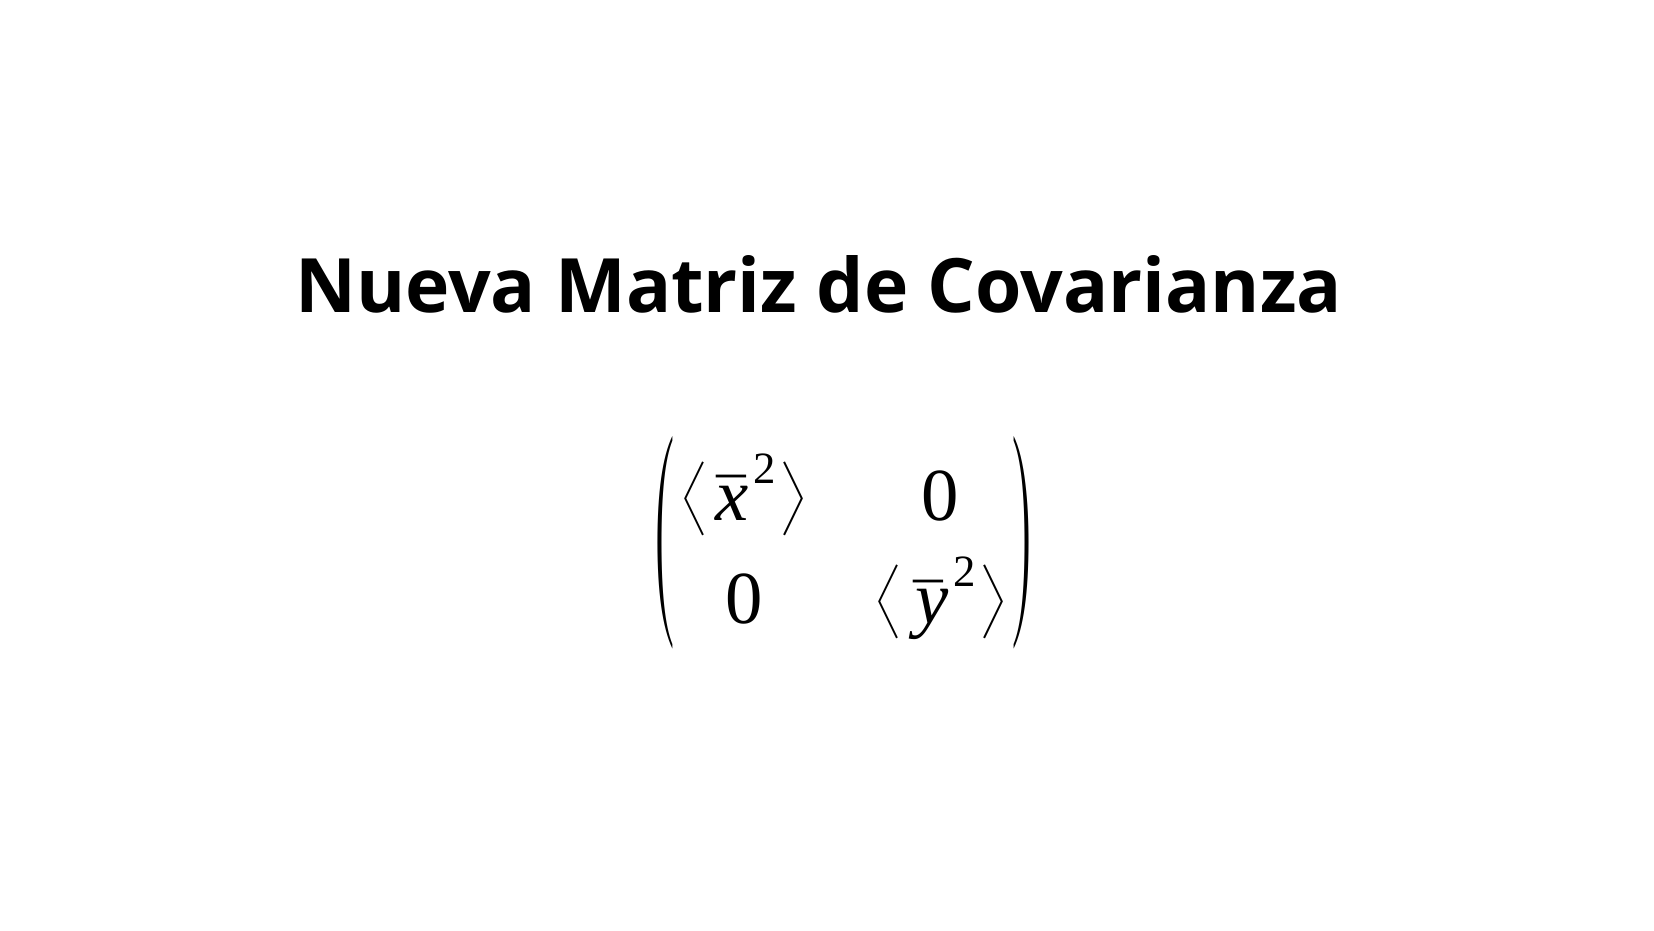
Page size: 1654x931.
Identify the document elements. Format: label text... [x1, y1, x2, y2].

chart [645, 433, 1042, 654]
text_box Nueva Matriz de Covarianza [236, 224, 1402, 383]
